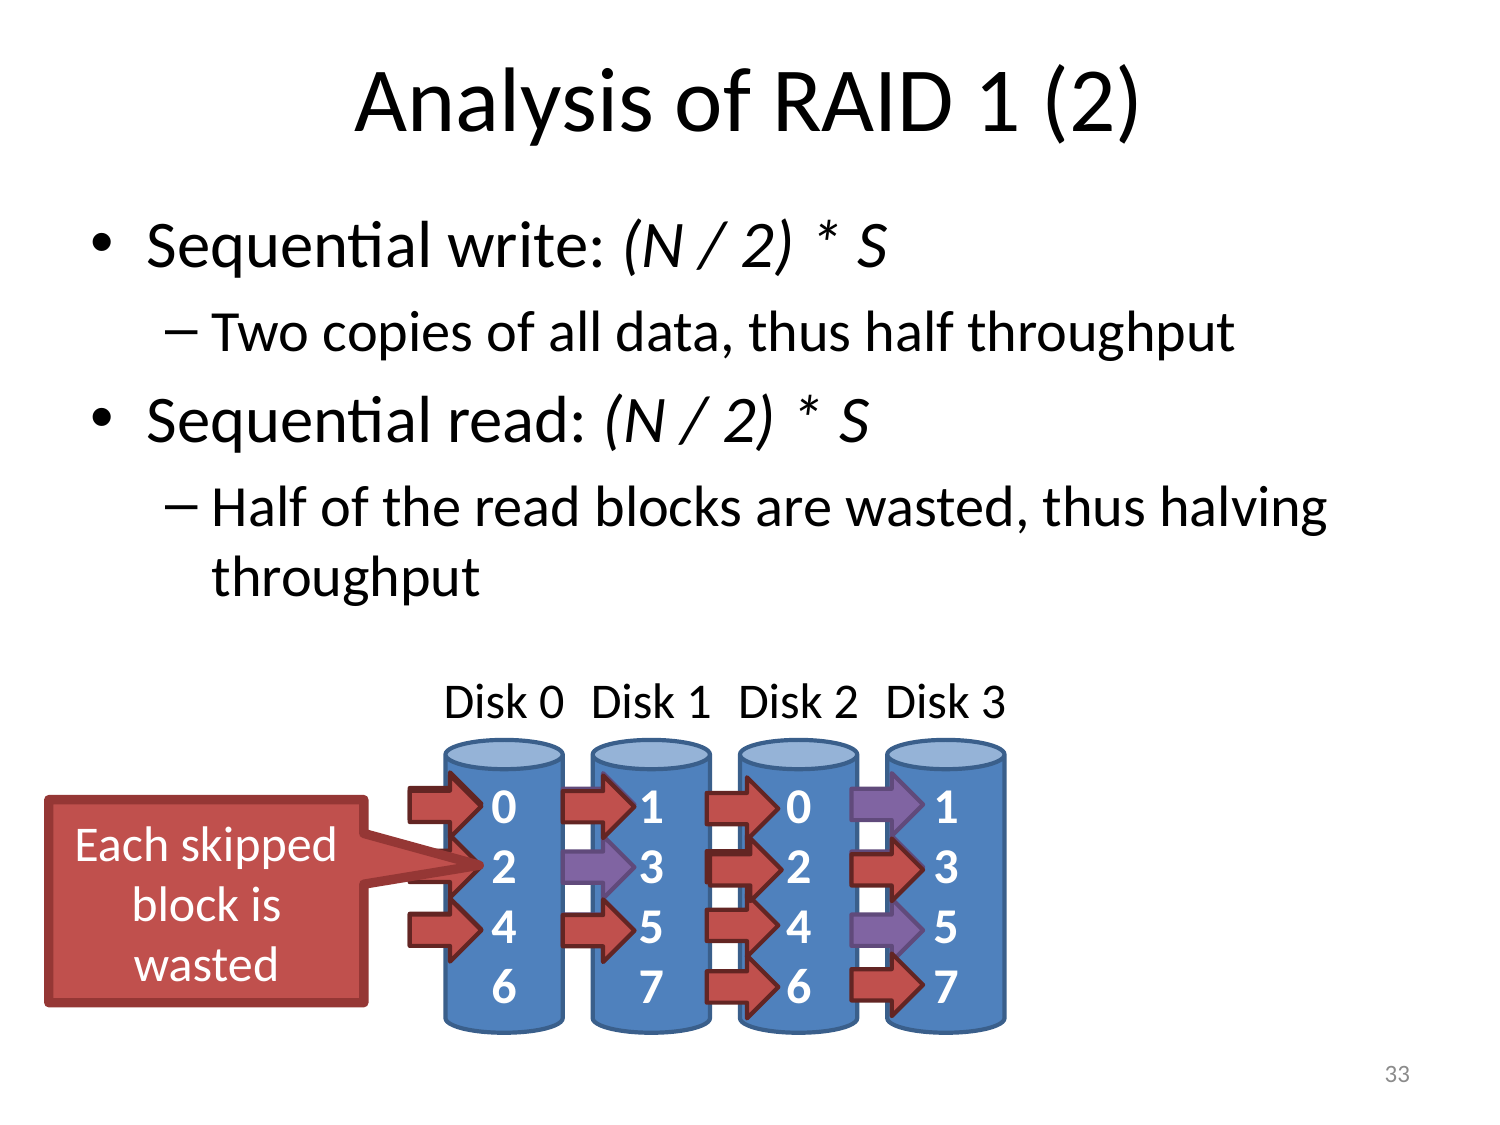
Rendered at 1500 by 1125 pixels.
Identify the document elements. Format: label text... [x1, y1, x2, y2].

text_box 0 2 4 6 [739, 942, 746, 971]
text_box Disk 3 [870, 661, 1022, 737]
text_box 1 3 5 7 [887, 757, 1005, 1033]
text_box [409, 772, 482, 962]
text_box Disk 0 [445, 739, 563, 770]
text_box [706, 777, 782, 1019]
text_box Each skipped block is wasted [48, 799, 480, 1003]
text_box Disk 2 [739, 739, 858, 770]
text_box 1 3 5 7 [592, 883, 603, 914]
text_box 0 2 4 6 [739, 825, 746, 851]
text_box Disk 0 [428, 661, 576, 737]
text_box 0 2 4 6 [739, 886, 746, 909]
title Analysis of RAID 1 (2) [75, 1, 1425, 189]
text_box Disk 3 [887, 739, 1005, 770]
text_box [562, 773, 635, 963]
slide_number <number> [1074, 1042, 1425, 1103]
text_box 1 3 5 7 [592, 823, 603, 851]
text_box [851, 773, 924, 1017]
text_box Disk 1 [576, 661, 723, 737]
text_box 0 2 4 6 [445, 757, 563, 1033]
text_box 0 2 4 6 [739, 755, 858, 1033]
text_box 1 3 5 7 [592, 756, 710, 1033]
text_box Disk 1 [592, 739, 710, 770]
list Sequential write: (N / 2) * S Two copies of all data, thus half throughput Sequential read: (N / 2) * S Half of the read blocks are wasted, thus halving throughput [75, 193, 1425, 654]
text_box Disk 2 [723, 661, 870, 737]
